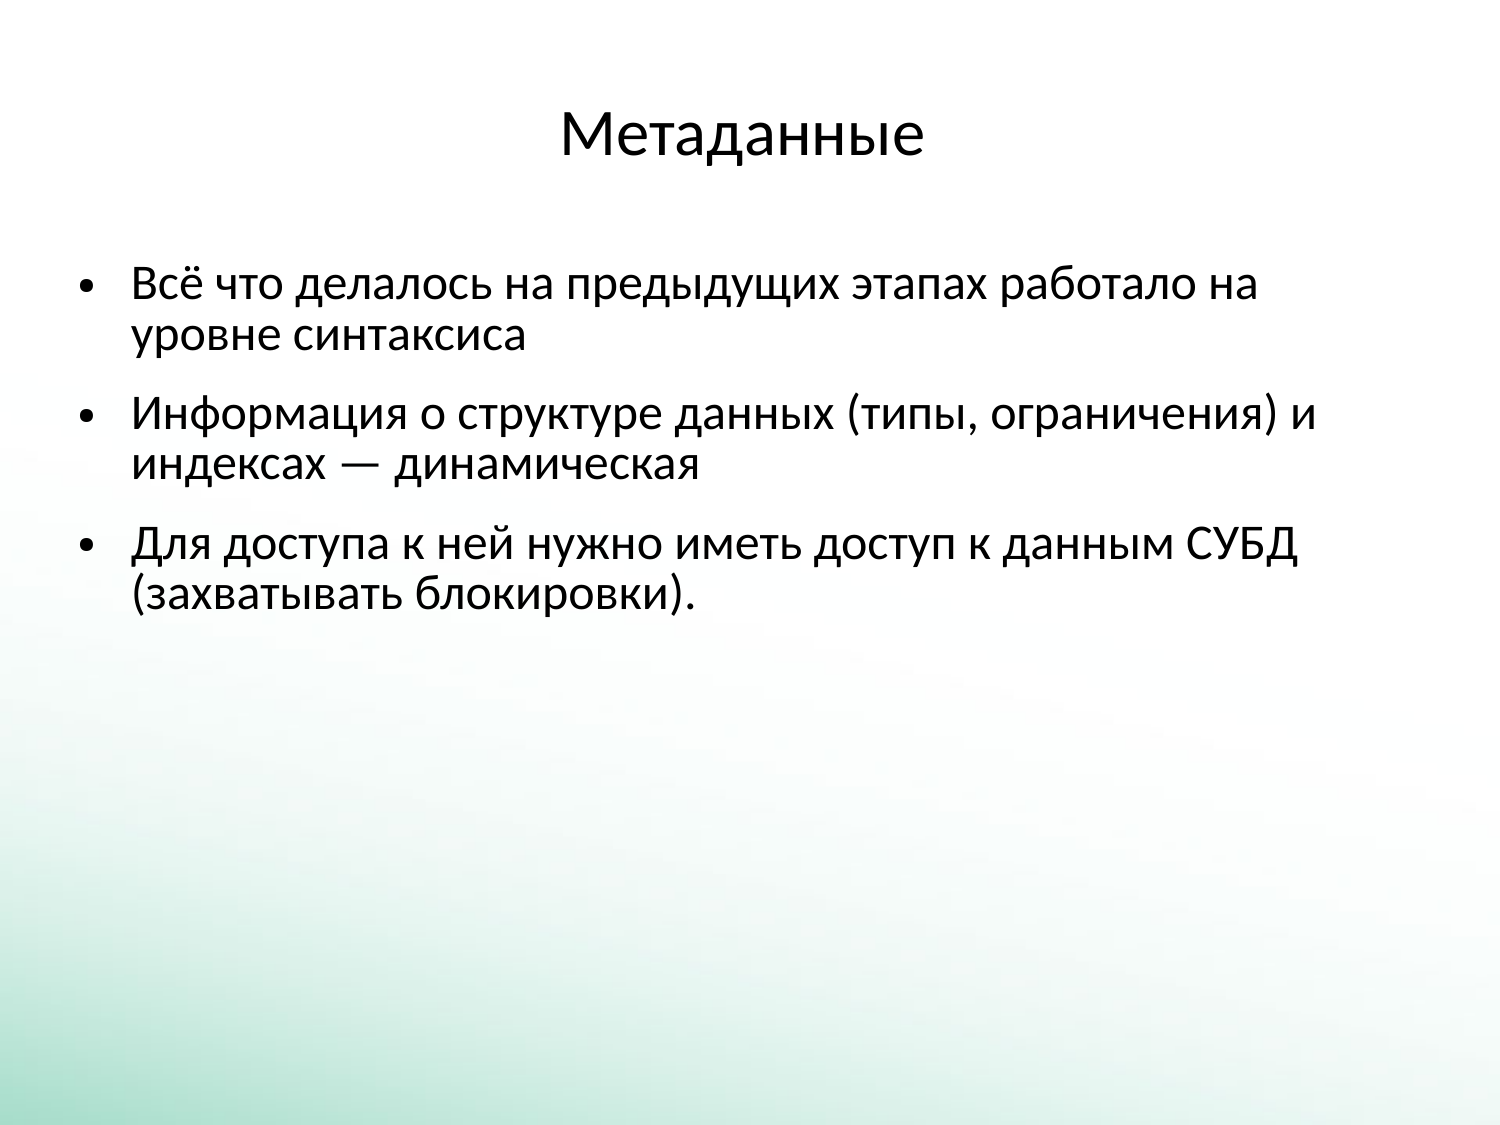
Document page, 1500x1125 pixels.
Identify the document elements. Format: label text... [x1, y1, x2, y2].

list Всё что делалось на предыдущих этапах работало на уровне синтаксиса Информация о структуре данных (типы, ограничения) и индексах — динамическая Для доступа к ней нужно иметь доступ к данным СУБД (захватывать блокировки). [60, 262, 1411, 1005]
title Метаданные [75, 45, 1425, 233]
picture [0, 0, 1500, 1125]
